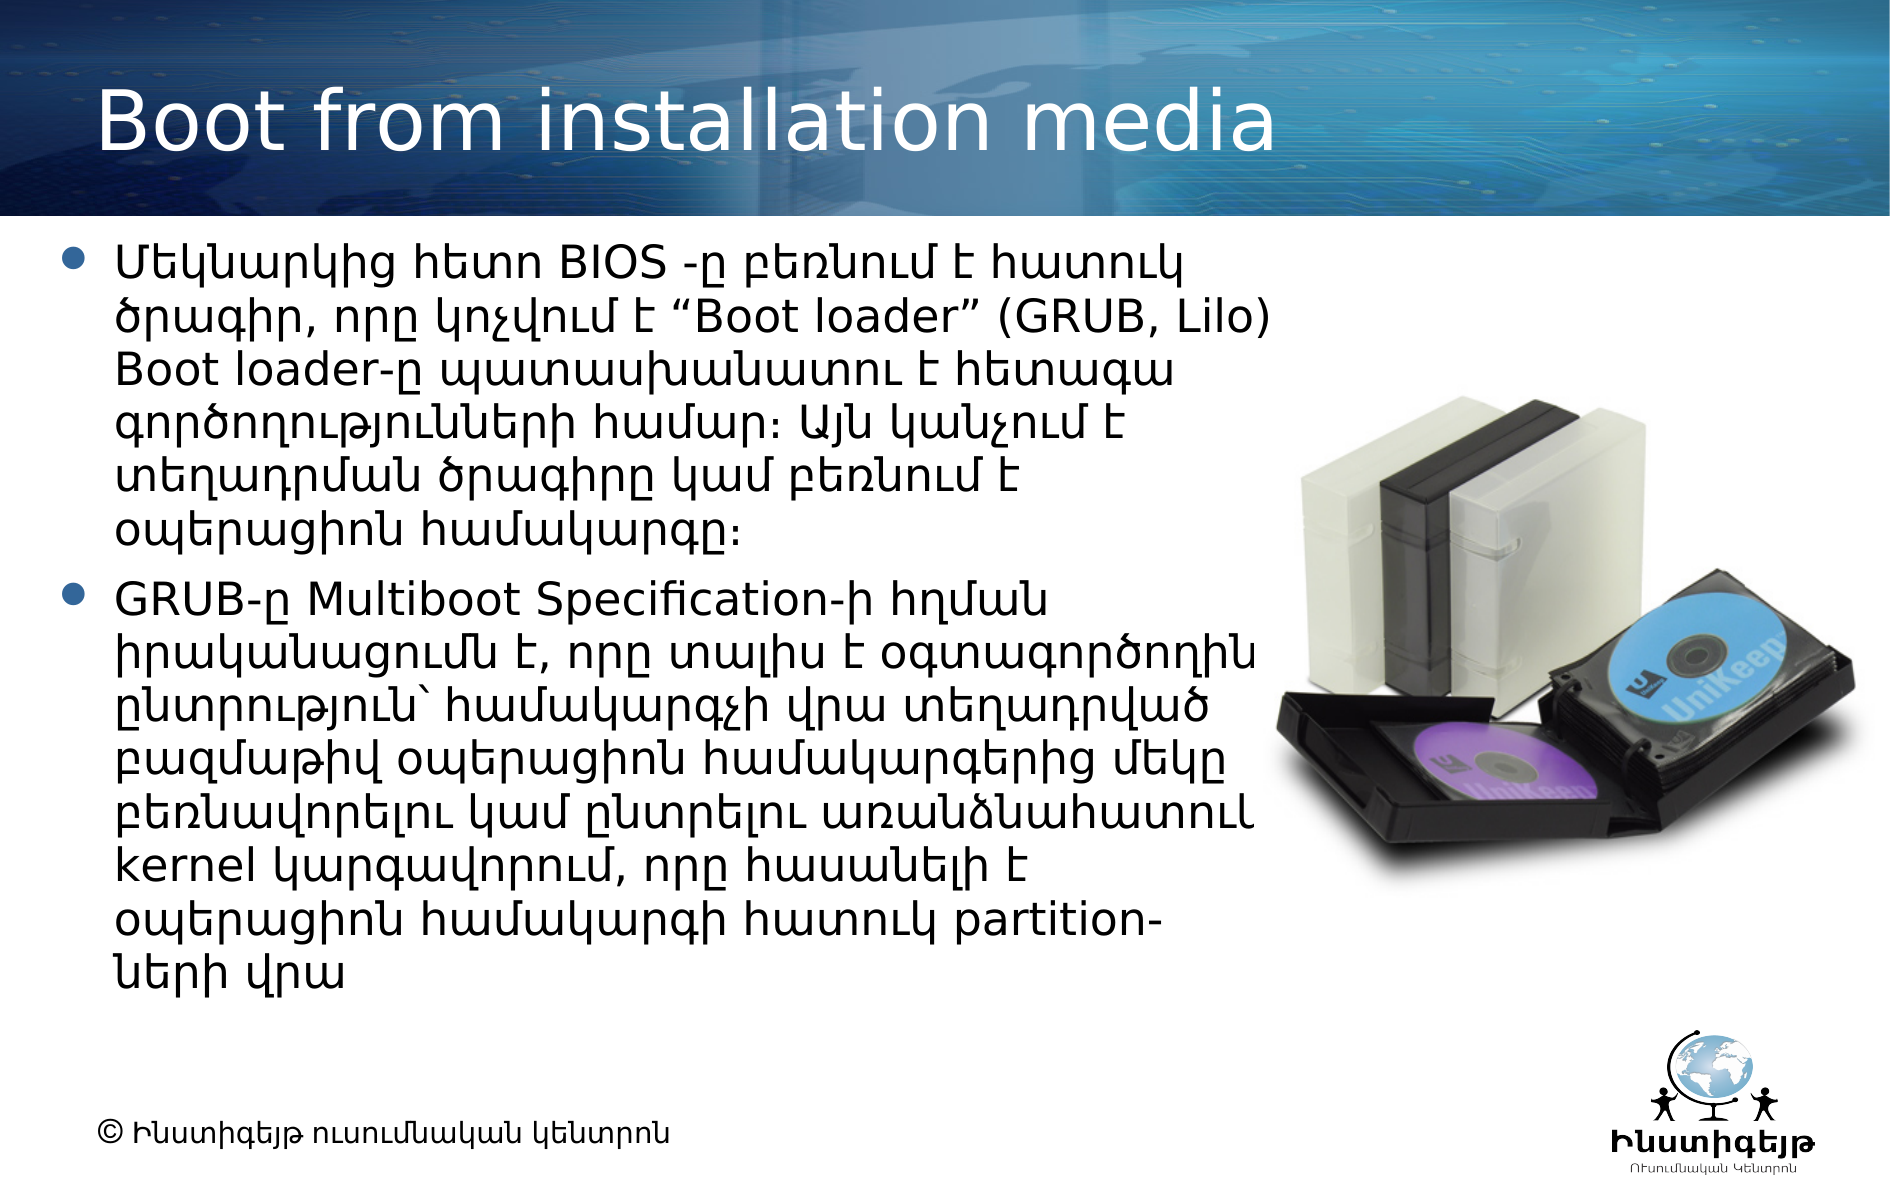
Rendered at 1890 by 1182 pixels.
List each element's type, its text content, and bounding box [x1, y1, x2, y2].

list Մեկնարկից հետո BIOS -ը բեռնում է հատուկ ծրագիր, որը կոչվում է “Boot loader” (GRUB, Lilo) Boot loader-ը պատասխանատու է հետագա գործողությունների համար։ Այն կանչում է տեղադրման ծրագիրը կամ բեռնում է օպերացիոն համակարգը։ GRUB-ը Multiboot Specification-ի հղման իրականացումն է, որը տալիս է օգտագործողին ընտրություն՝ համակարգչի վրա տեղադրված բազմաթիվ օպերացիոն համակարգերից մեկը բեռնավորելու կամ ընտրելու առանձնահատուկ kernel կարգավորում, որը հասանելի է օպերացիոն համակարգի հատուկ partition-ների վրա [59, 236, 1276, 1053]
picture [1254, 374, 1890, 901]
picture [0, 0, 1890, 216]
title Boot from installation media [94, 47, 1793, 217]
picture [1612, 1030, 1815, 1175]
